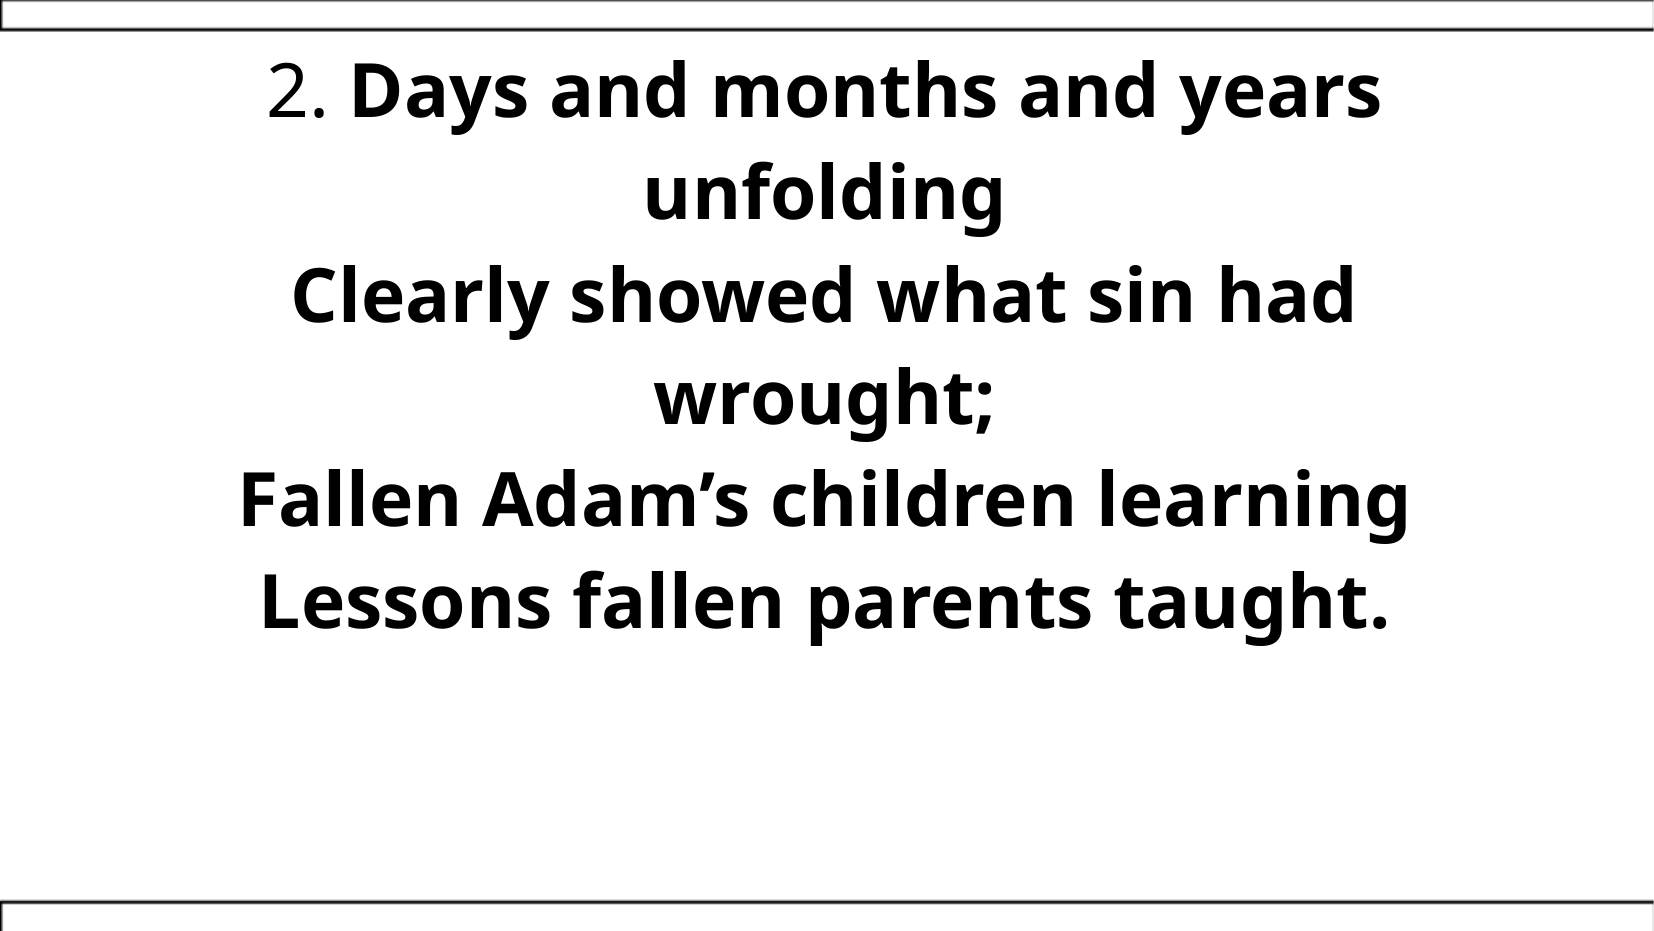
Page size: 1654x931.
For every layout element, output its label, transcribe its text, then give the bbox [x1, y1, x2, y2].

text_box 2. Days and months and years unfolding Clearly showed what sin had wrought; Fallen Adam’s children learning Lessons fallen parents taught. [105, 30, 1546, 445]
picture [0, 0, 1654, 931]
